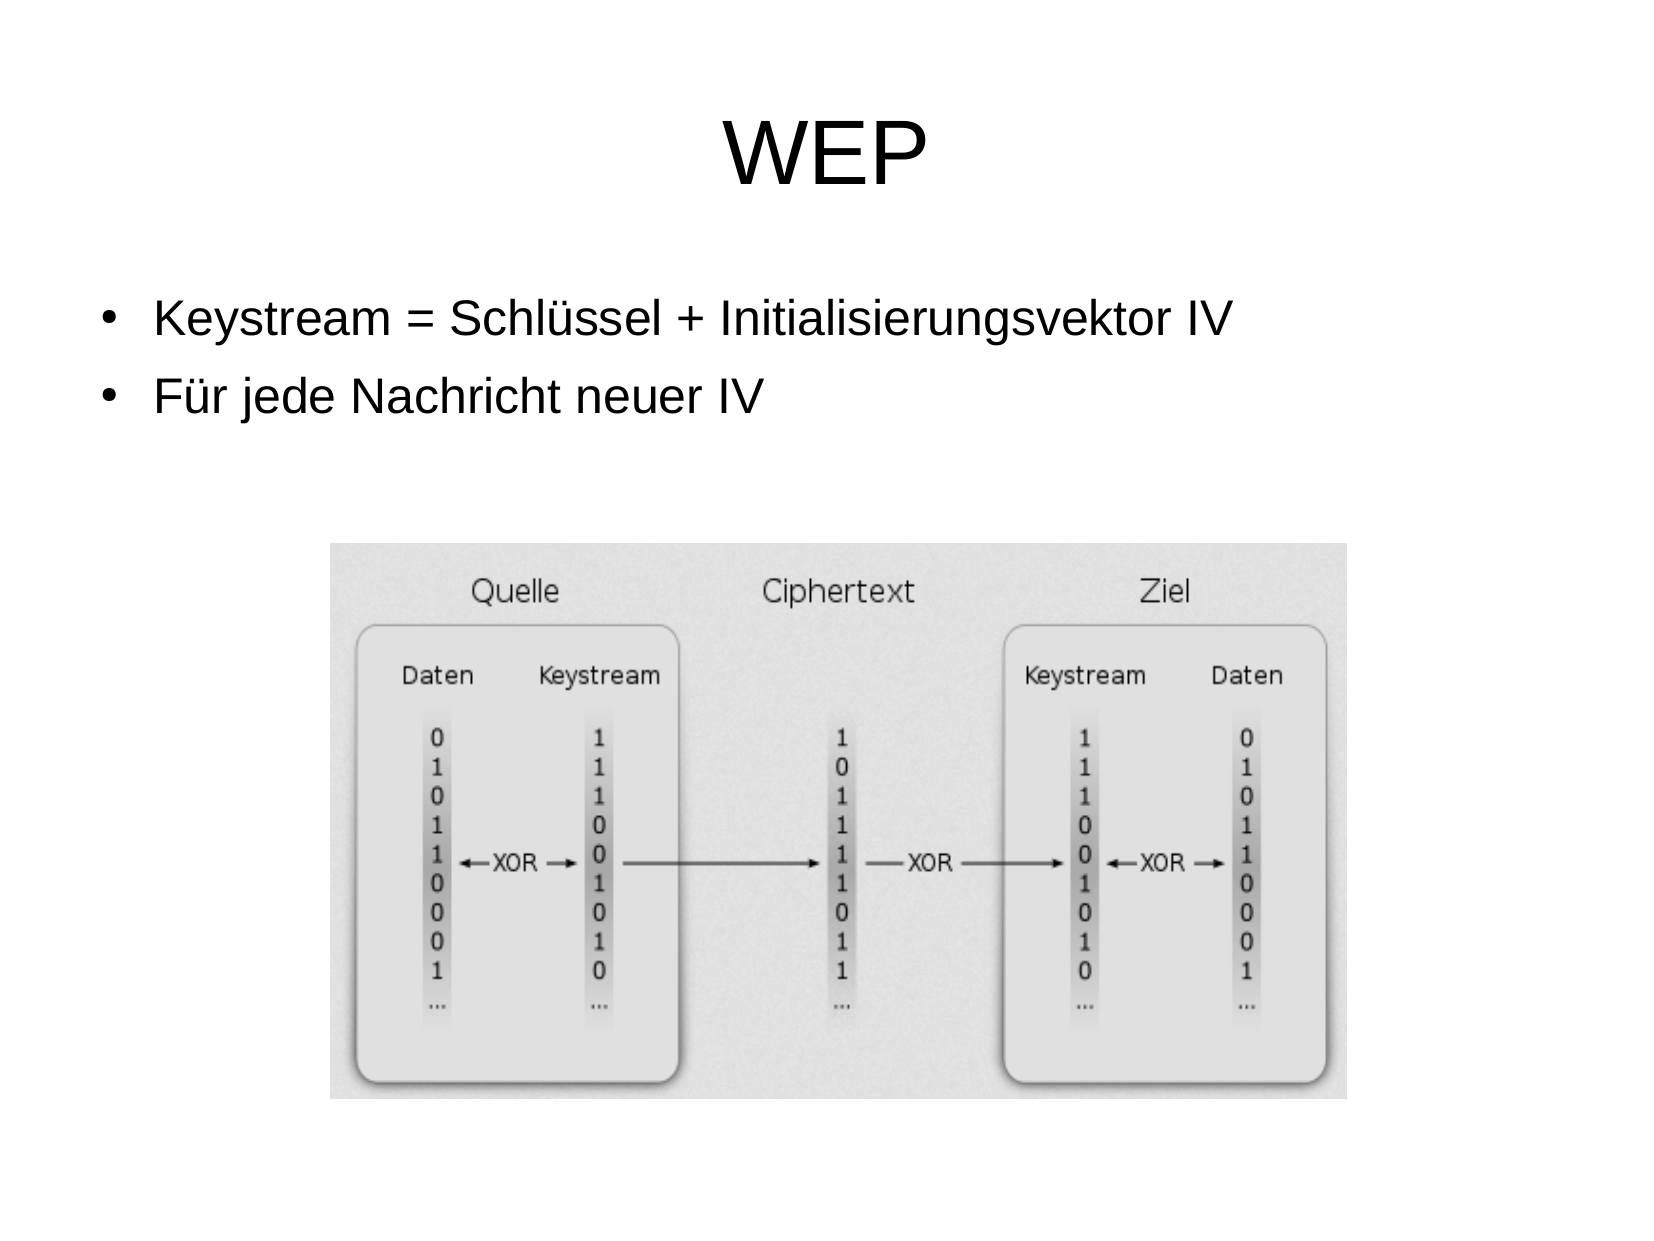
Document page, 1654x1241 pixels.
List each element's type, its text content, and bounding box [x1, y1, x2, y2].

title WEP [82, 49, 1571, 257]
list Keystream = Schlüssel + Initialisierungsvektor IV Für jede Nachricht neuer IV [82, 290, 1607, 1010]
picture [330, 543, 1347, 1099]
